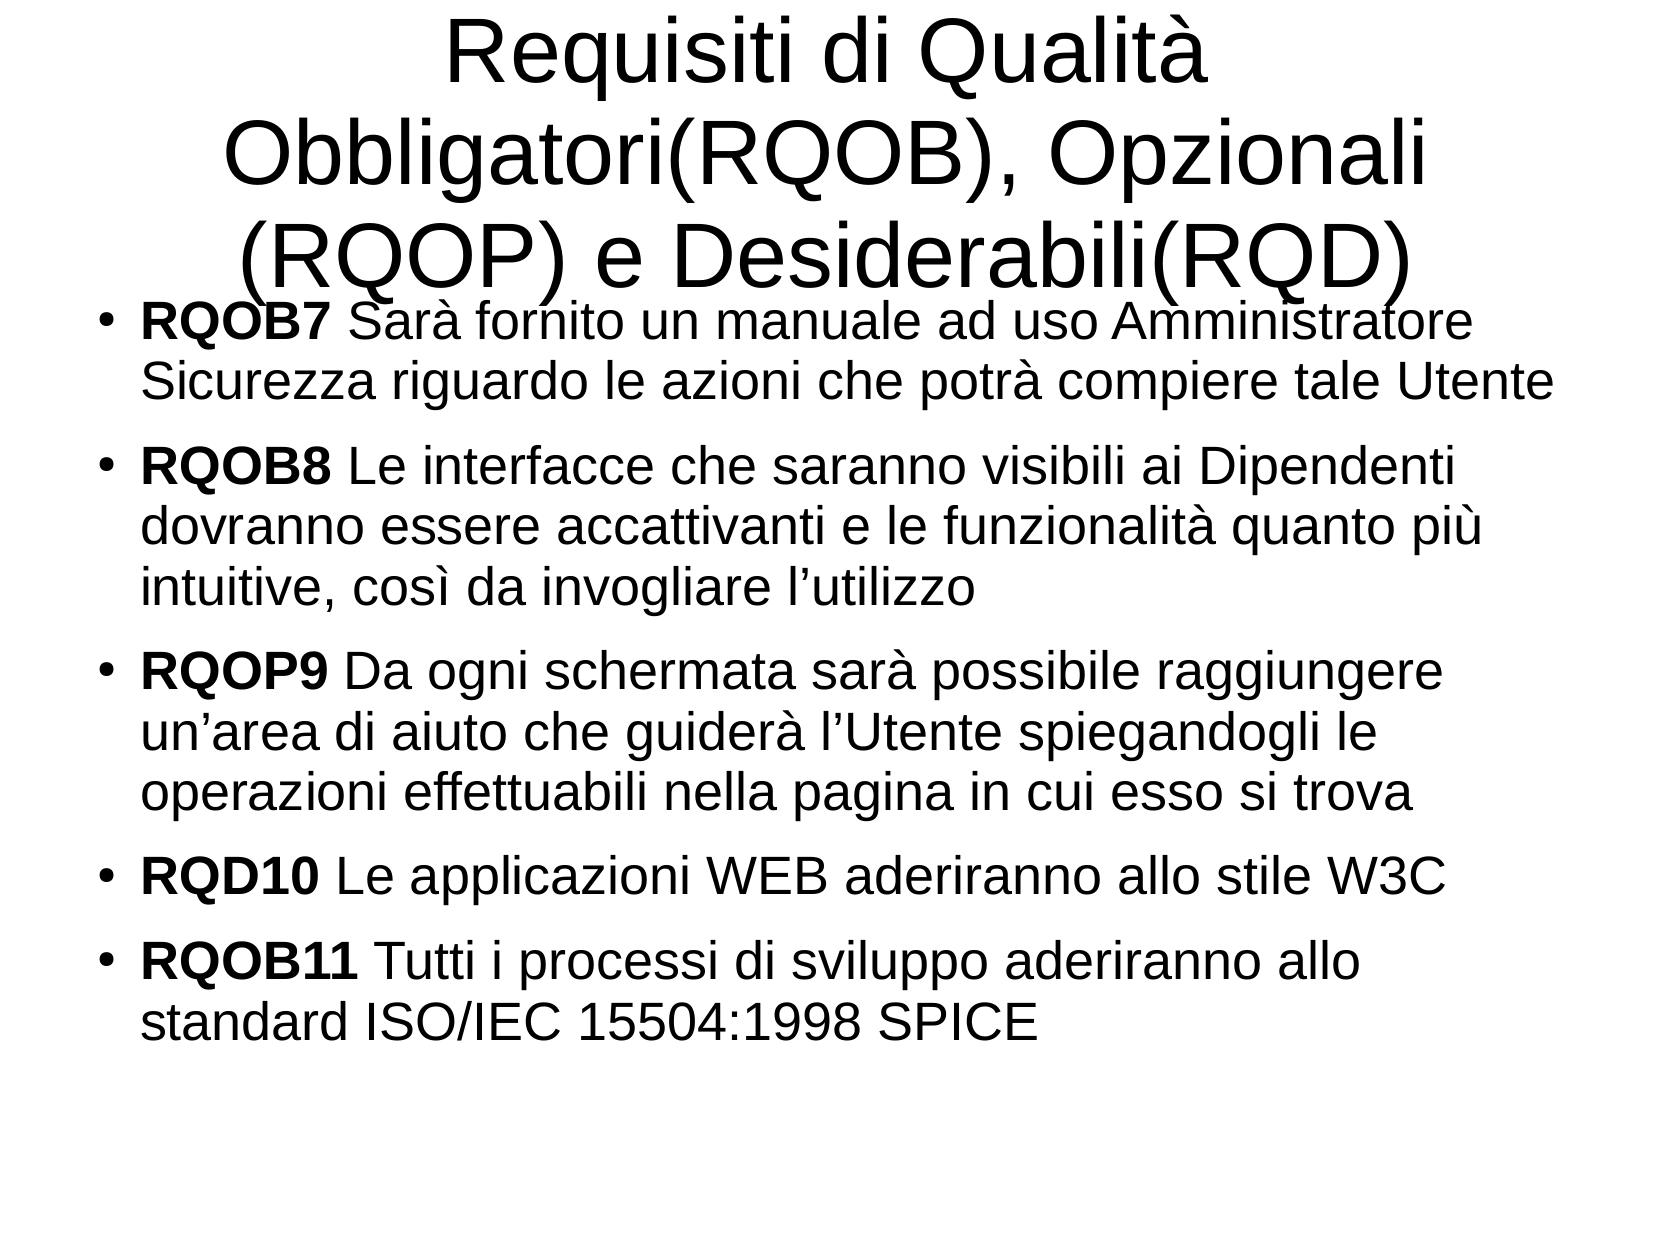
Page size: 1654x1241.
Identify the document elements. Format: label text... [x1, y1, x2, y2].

list RQOB7 Sarà fornito un manuale ad uso Amministratore Sicurezza riguardo le azioni che potrà compiere tale Utente RQOB8 Le interfacce che saranno visibili ai Dipendenti dovranno essere accattivanti e le funzionalità quanto più intuitive, così da invogliare l’utilizzo RQOP9 Da ogni schermata sarà possibile raggiungere un’area di aiuto che guiderà l’Utente spiegandogli le operazioni effettuabili nella pagina in cui esso si trova RQD10 Le applicazioni WEB aderiranno allo stile W3C RQOB11 Tutti i processi di sviluppo aderiranno allo standard ISO/IEC 15504:1998 SPICE [82, 290, 1571, 1109]
title Requisiti di Qualità Obbligatori(RQOB), Opzionali (RQOP) e Desiderabili(RQD) [82, 38, 1571, 267]
